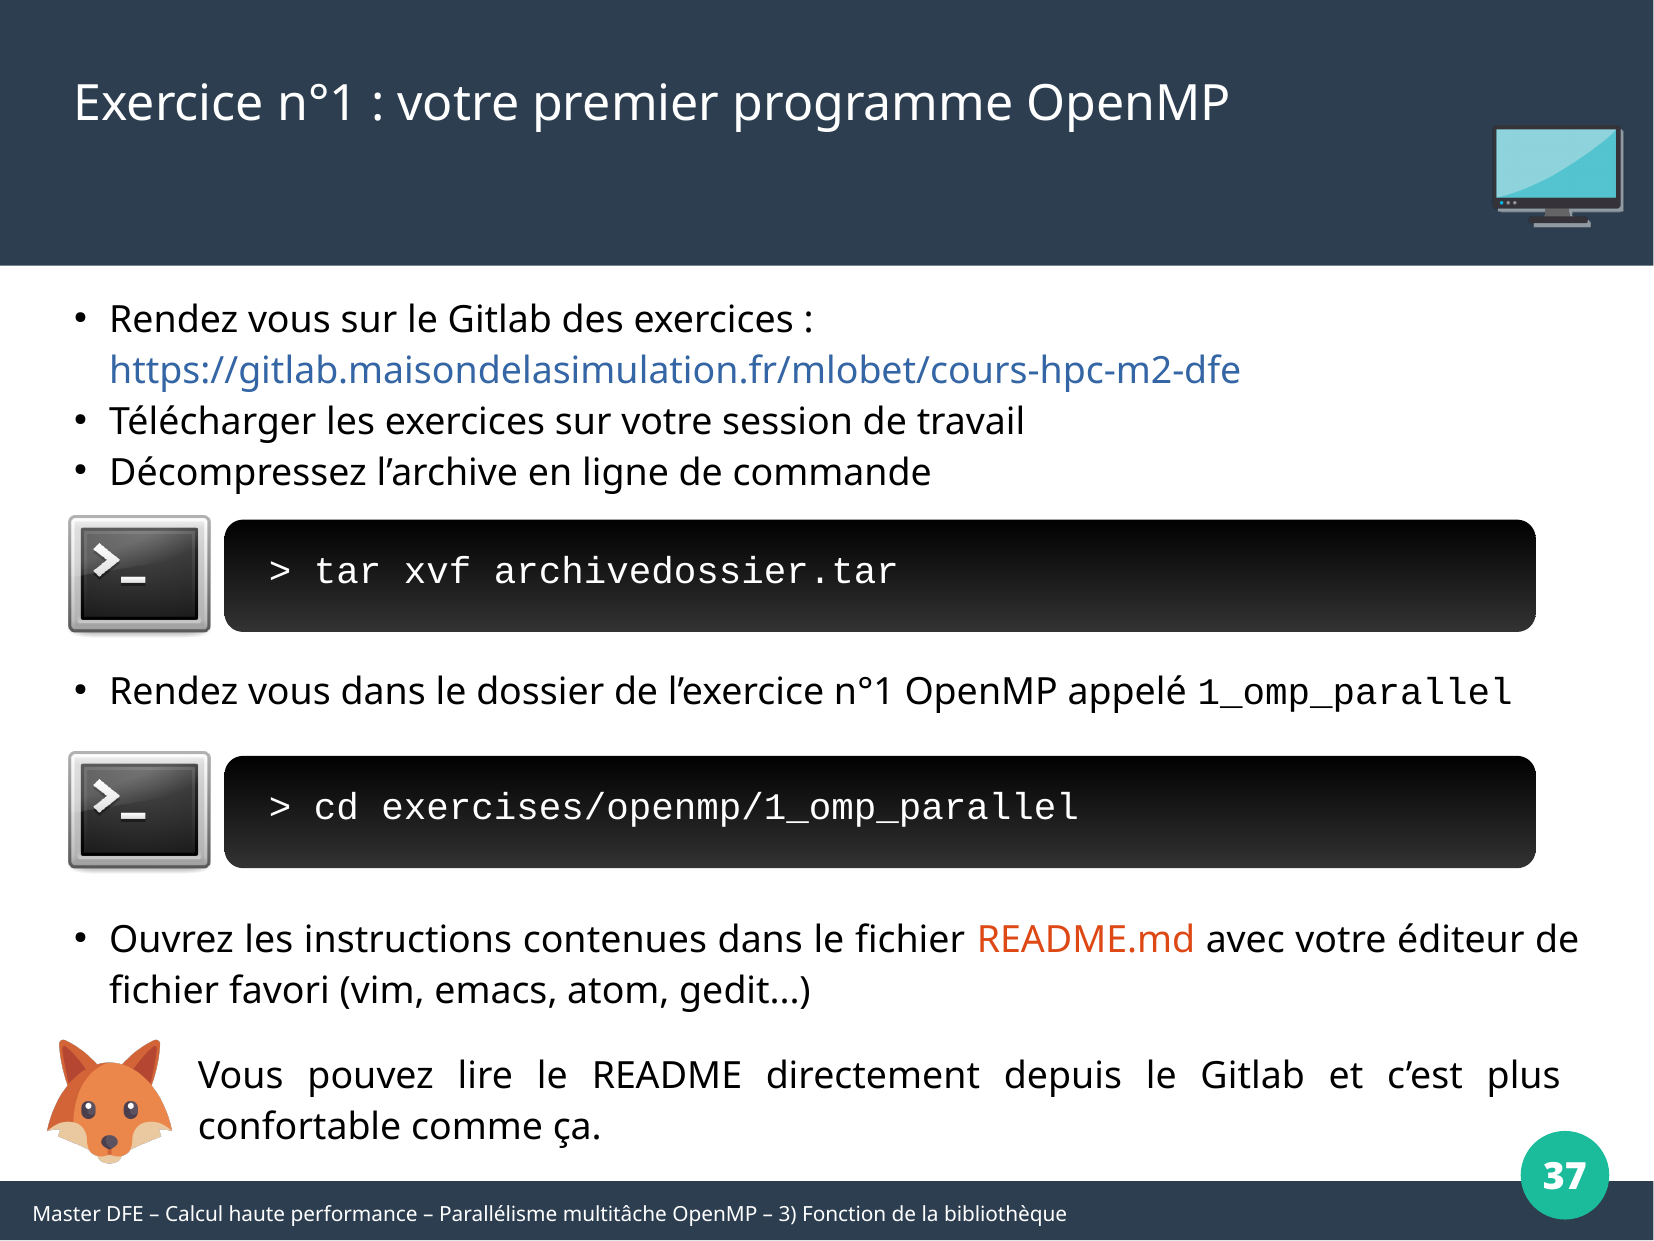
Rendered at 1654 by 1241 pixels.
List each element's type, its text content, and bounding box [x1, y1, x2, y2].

text_box Ouvrez les instructions contenues dans le fichier README.md avec votre éditeur de fichier favori (vim, emacs, atom, gedit...) [59, 905, 1595, 1022]
text_box > tar xvf archivedossier.tar [253, 545, 1524, 638]
text_box Exercice n°1 : votre premier programme OpenMP [59, 59, 1477, 187]
text_box > cd exercises/openmp/1_omp_parallel [254, 781, 1524, 875]
picture [1483, 100, 1630, 249]
picture [65, 515, 213, 638]
text_box [224, 519, 1536, 632]
text_box [224, 755, 1536, 869]
text_box Master DFE – Calcul haute performance – Parallélisme multitâche OpenMP – 3) Fonction de la bibliothèque [17, 1191, 1436, 1235]
text_box Rendez vous sur le Gitlab des exercices : https://gitlab.maisondelasimulation.fr/mlobet/cours-hpc-m2-dfe Télécharger les exercices sur votre session de travail Décompressez l’archive en ligne de commande [59, 285, 1619, 504]
picture [47, 1039, 172, 1164]
text_box Rendez vous dans le dossier de l’exercice n°1 OpenMP appelé 1_omp_parallel [59, 657, 1595, 751]
text_box Vous pouvez lire le README directement depuis le Gitlab et c’est plus confortable comme ça. [183, 1041, 1577, 1158]
picture [65, 751, 213, 875]
